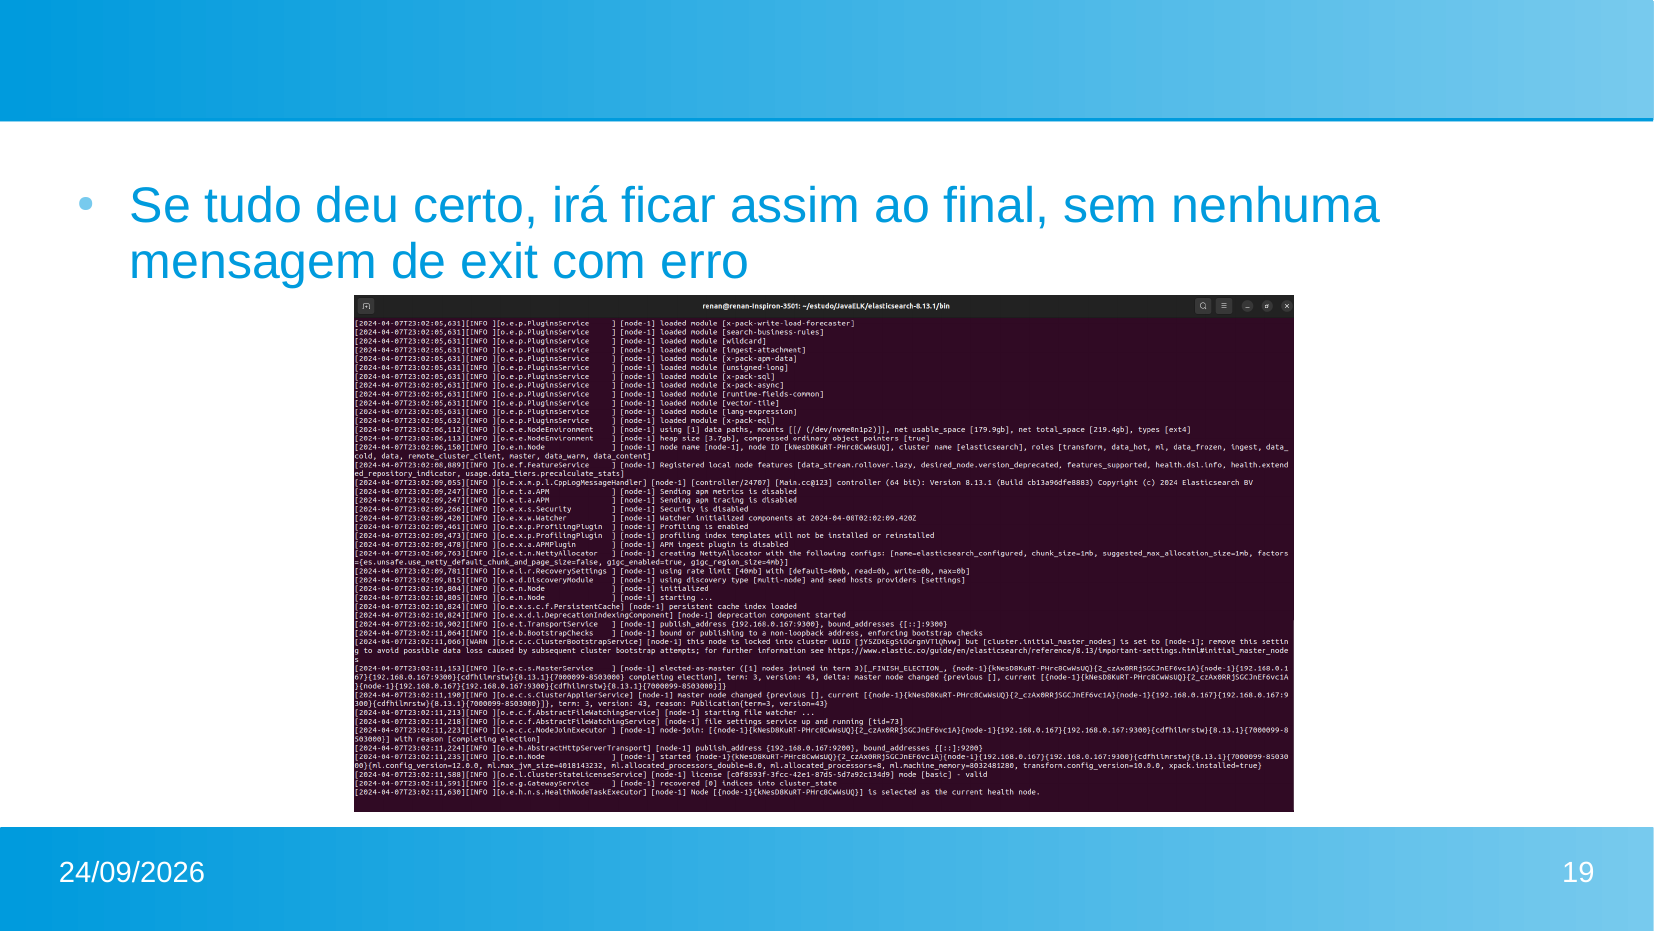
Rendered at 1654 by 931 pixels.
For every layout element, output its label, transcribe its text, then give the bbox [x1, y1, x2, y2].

picture [354, 295, 1294, 812]
list Se tudo deu certo, irá ficar assim ao final, sem nenhuma mensagem de exit com erro [59, 177, 1595, 237]
